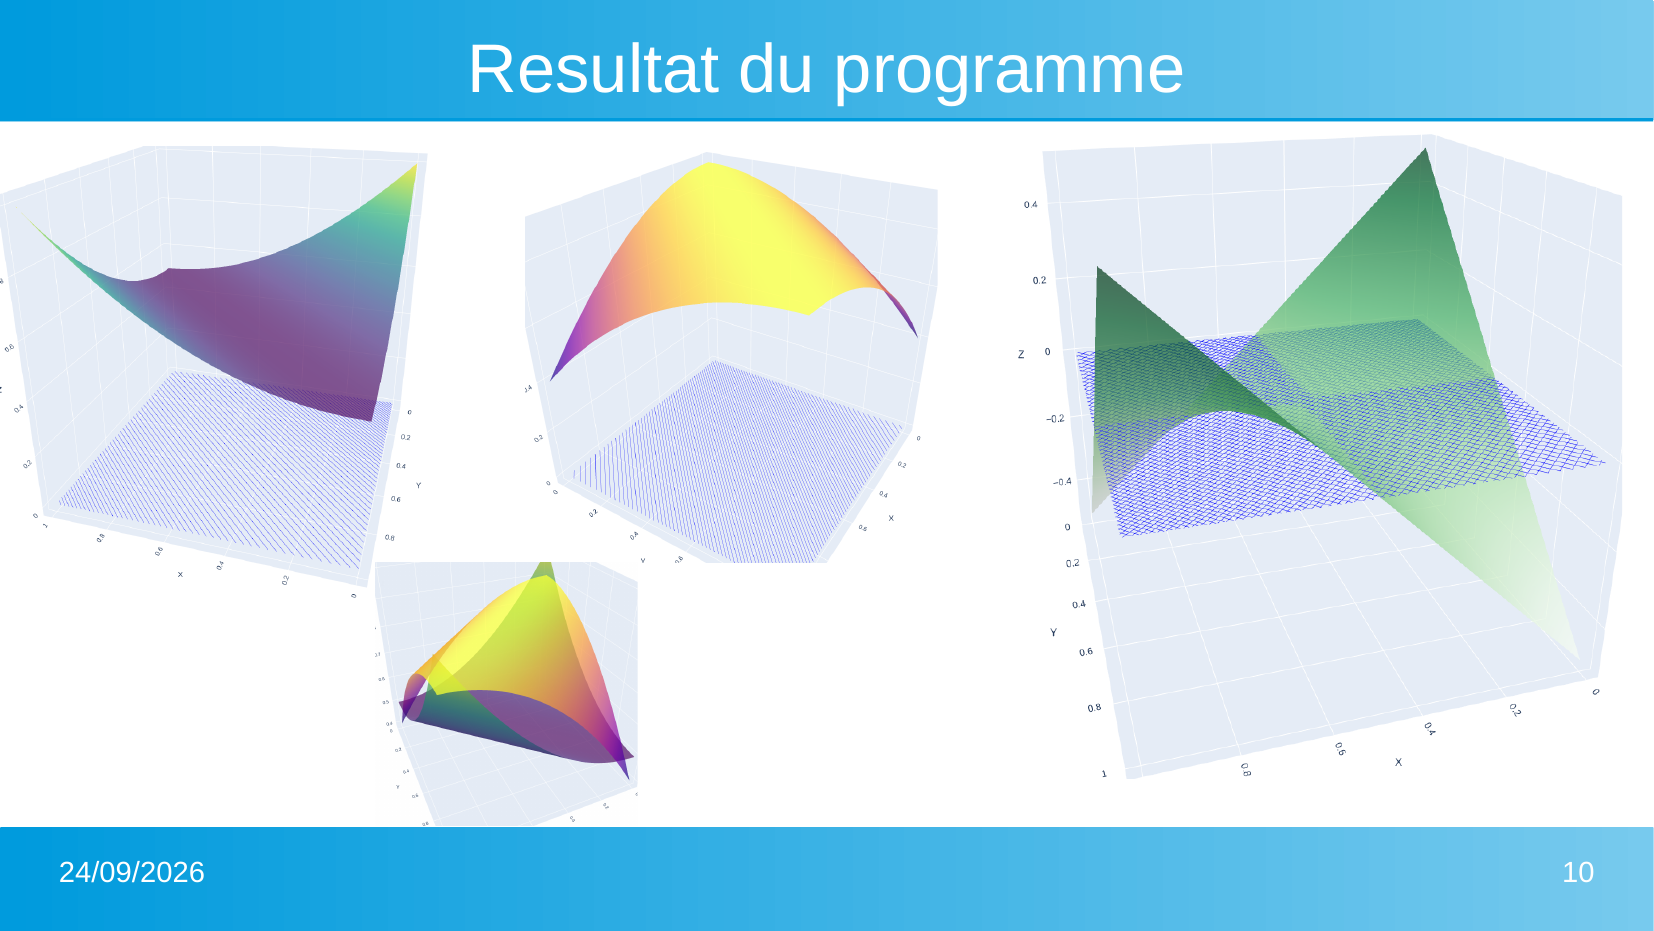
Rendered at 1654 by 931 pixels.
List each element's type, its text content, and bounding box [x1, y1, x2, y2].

picture [0, 146, 938, 826]
picture [1012, 126, 1623, 779]
title Resultat du programme [59, 29, 1595, 108]
